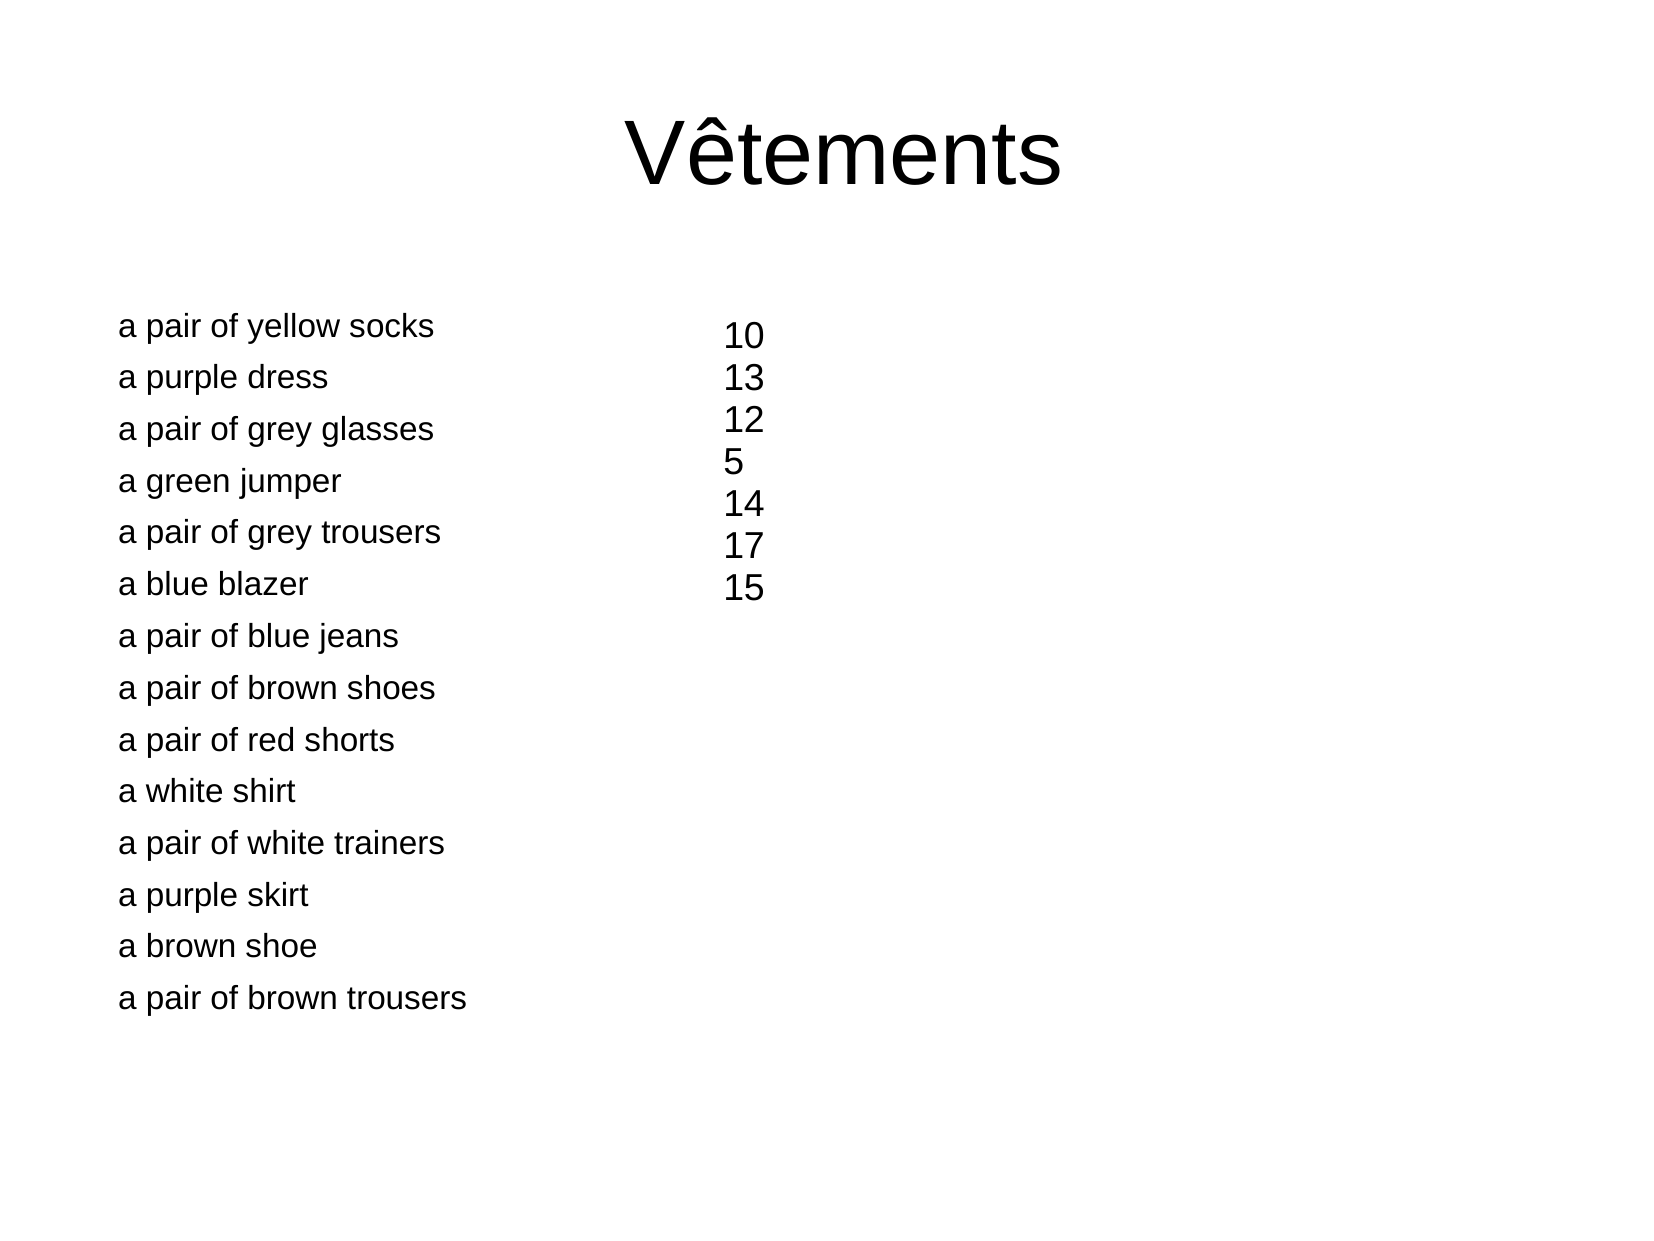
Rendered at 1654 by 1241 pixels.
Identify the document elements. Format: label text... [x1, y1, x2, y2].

list a pair of yellow socks a purple dress a pair of grey glasses a green jumper a pair of grey trousers a blue blazer a pair of blue jeans a pair of brown shoes a pair of red shorts a white shirt a pair of white trainers a purple skirt a brown shoe a pair of brown trousers [82, 307, 1571, 1027]
text_box 10 13 12 5 14 17 15 [708, 307, 780, 616]
title Vêtements [82, 49, 1571, 257]
